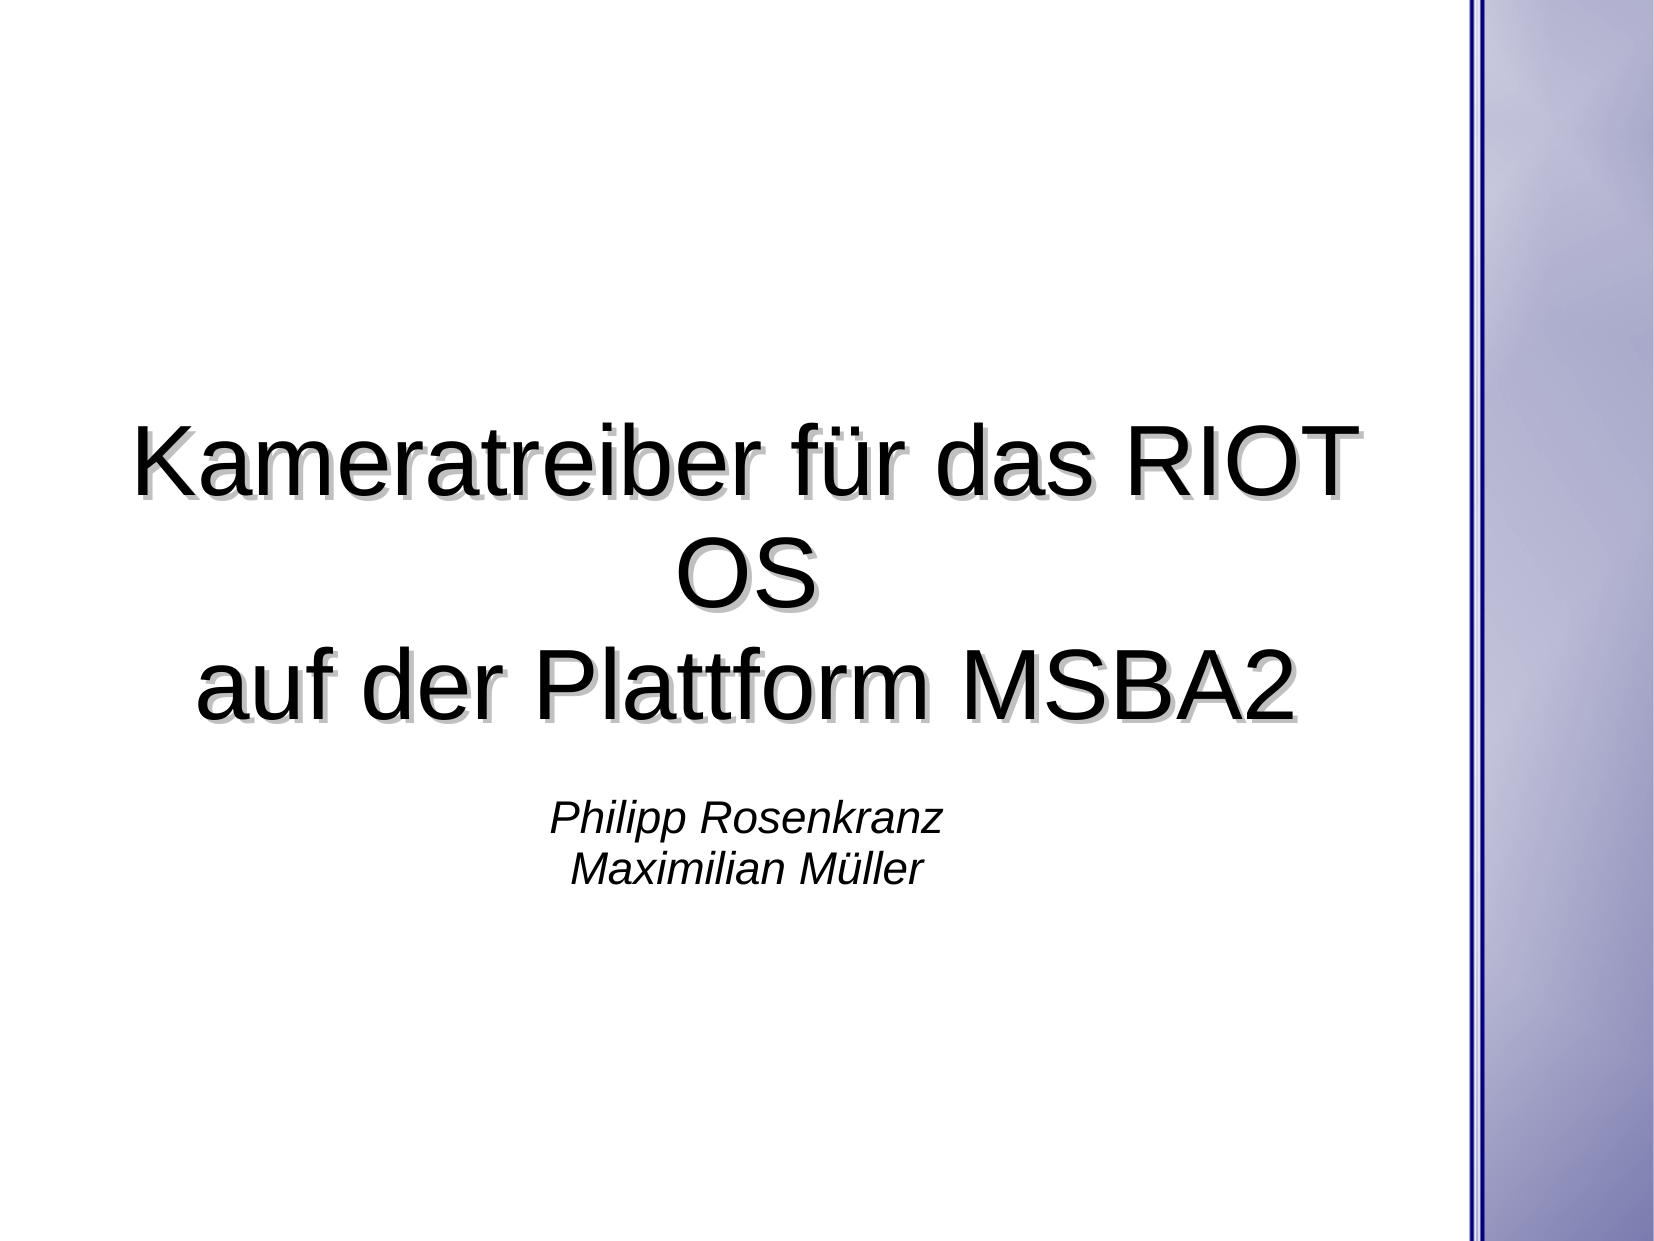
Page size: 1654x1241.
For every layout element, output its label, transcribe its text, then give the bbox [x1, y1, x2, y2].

picture [0, 0, 1654, 1241]
subtitle Kameratreiber für das RIOT OS auf der Plattform MSBA2 Philipp Rosenkranz Maximilian Müller [47, 290, 1447, 1010]
